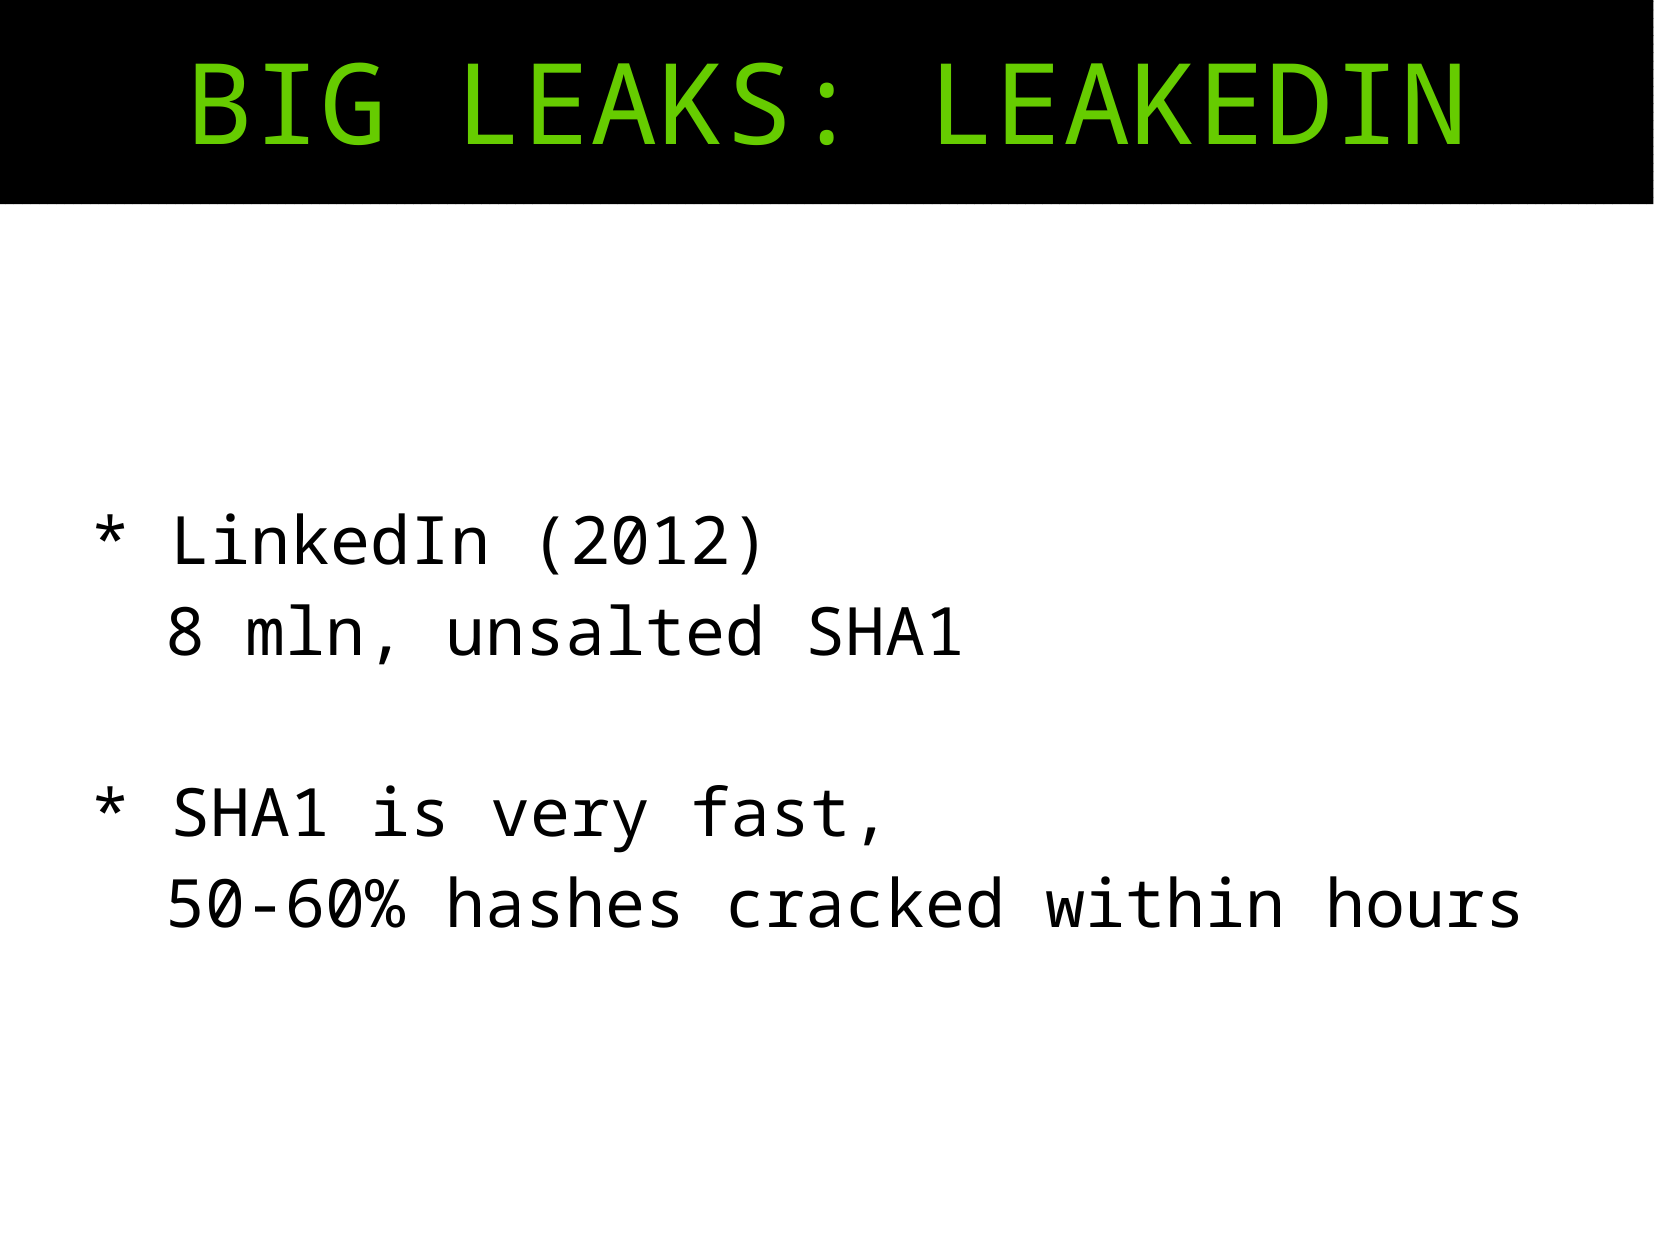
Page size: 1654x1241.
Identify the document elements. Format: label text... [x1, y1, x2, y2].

subtitle * LinkedIn (2012) 8 mln, unsalted SHA1 * SHA1 is very fast, 50-60% hashes cracked within hours [90, 300, 1561, 1141]
title BIG LEAKS: LEAKEDIN [0, 0, 1654, 205]
